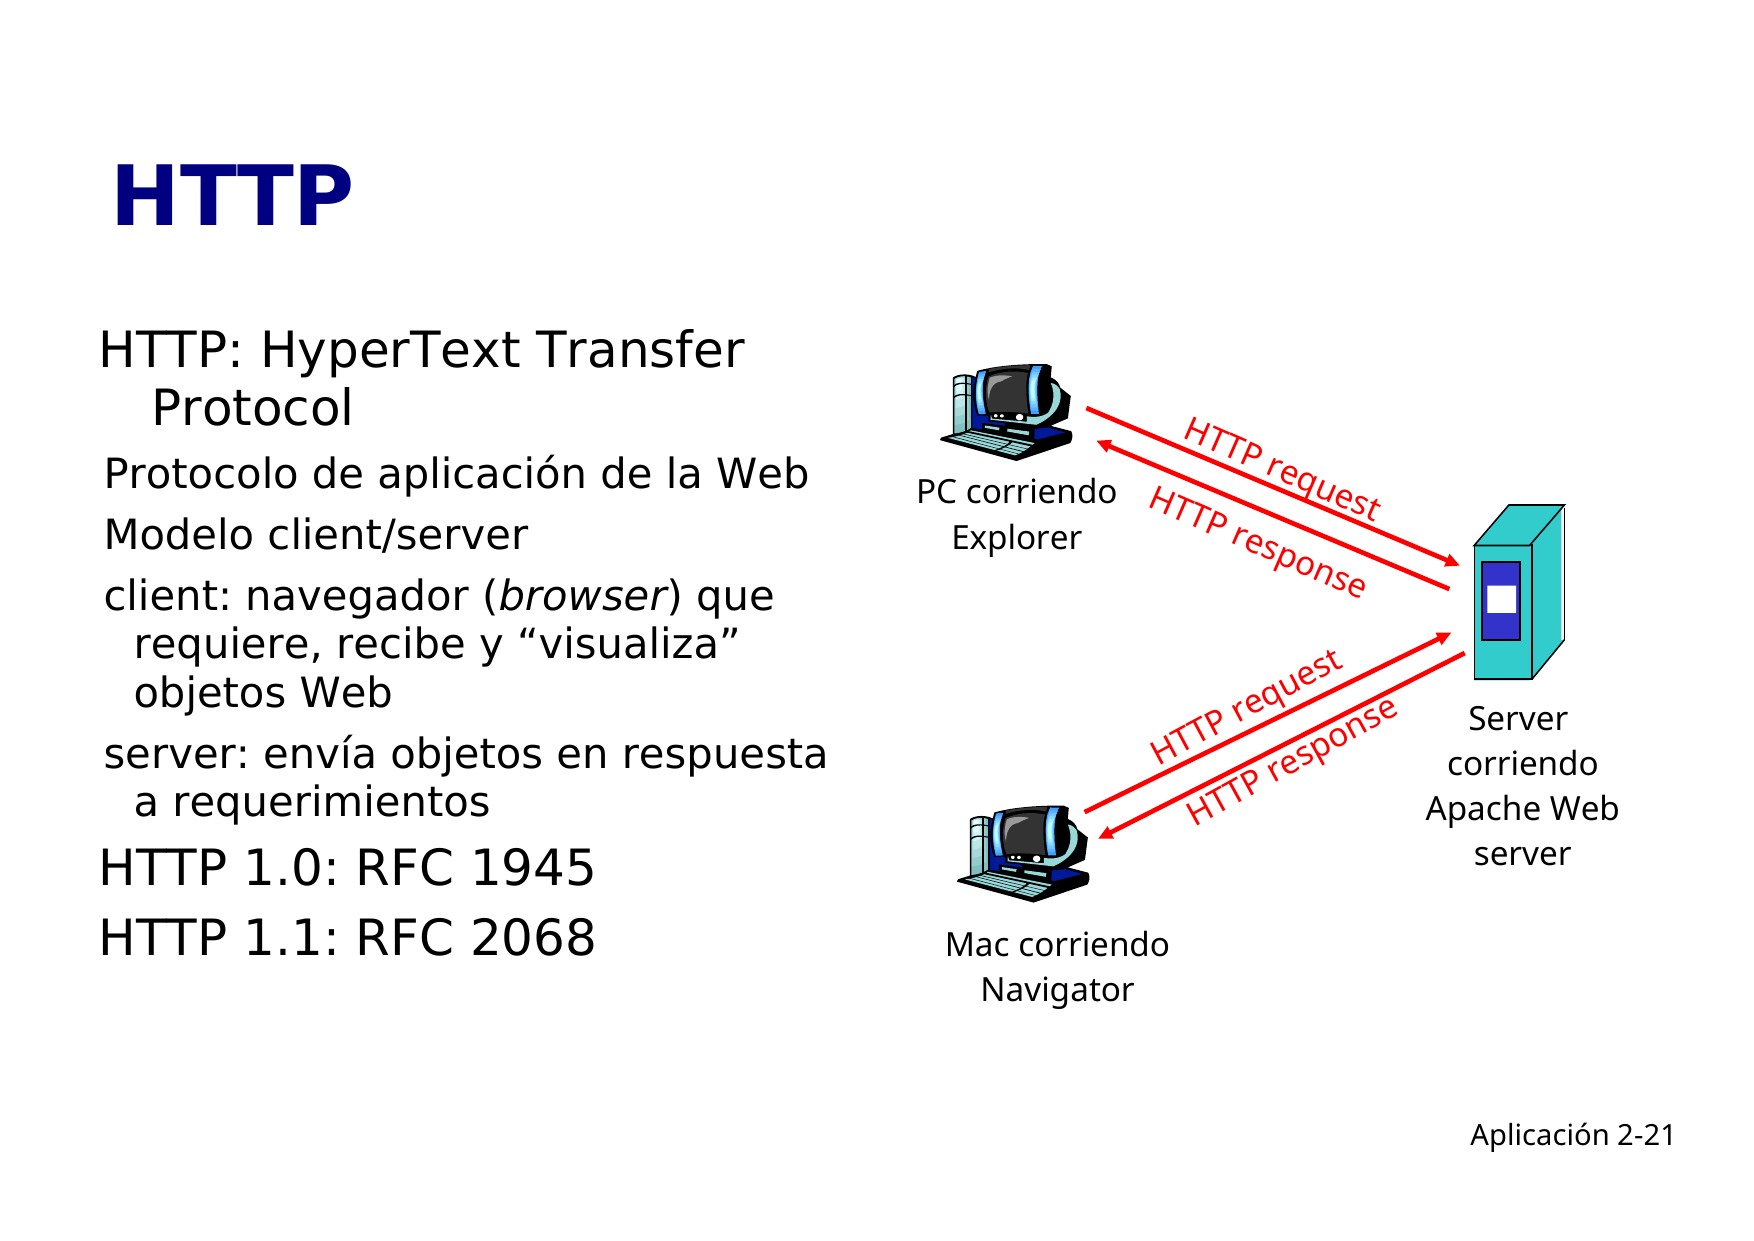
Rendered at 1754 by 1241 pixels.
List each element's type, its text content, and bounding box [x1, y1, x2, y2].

text_box PC corriendo Explorer [901, 460, 1133, 567]
text_box HTTP request [1124, 621, 1366, 789]
list HTTP: HyperText Transfer Protocol Protocolo de aplicación de la Web Modelo client/server client: navegador (browser) que requiere, recibe y “visualiza” objetos Web server: envía objetos en respuesta a requerimientos HTTP 1.0: RFC 1945 HTTP 1.1: RFC 2068 [95, 320, 865, 1055]
picture [939, 363, 1075, 460]
text_box HTTP response [1160, 668, 1422, 850]
title HTTP [95, 88, 1671, 305]
text_box Server corriendo Apache Web server [1410, 686, 1636, 884]
picture [956, 804, 1092, 903]
text_box HTTP response [1125, 461, 1393, 623]
text_box [1474, 504, 1565, 681]
text_box Mac corriendo Navigator [930, 913, 1186, 1020]
text_box HTTP request [1160, 392, 1406, 545]
